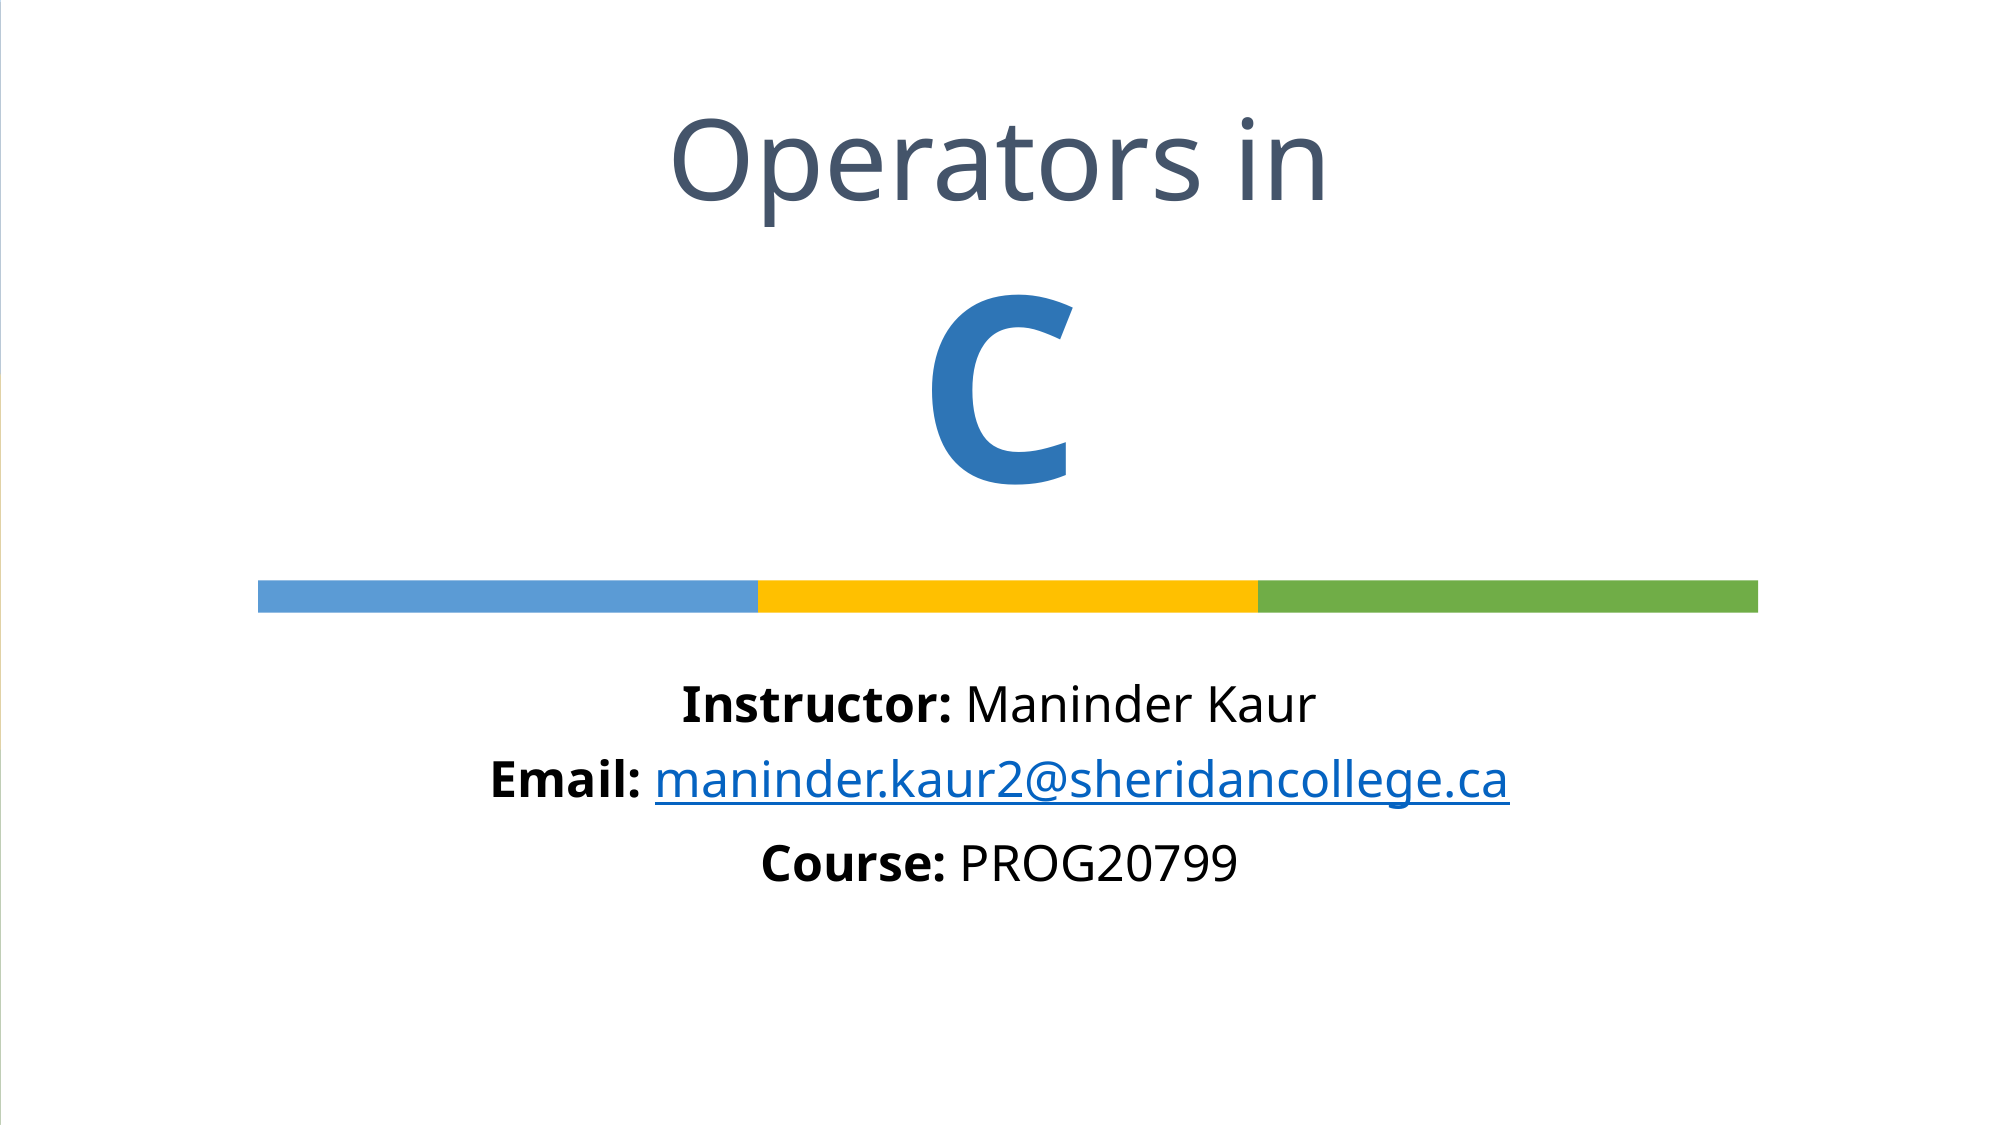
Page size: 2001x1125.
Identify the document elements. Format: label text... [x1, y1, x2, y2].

subtitle Instructor: Maninder Kaur Email: maninder.kaur2@sheridancollege.ca Course: PROG20799 [249, 665, 1750, 937]
title Operators in C [249, 79, 1750, 542]
